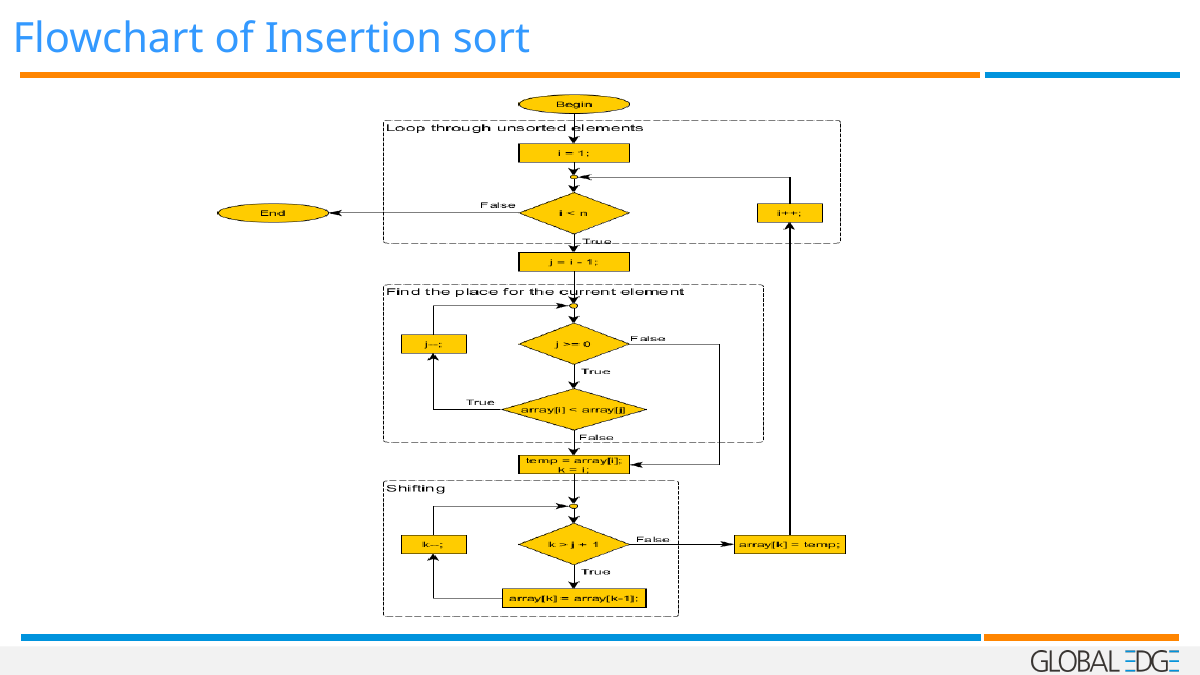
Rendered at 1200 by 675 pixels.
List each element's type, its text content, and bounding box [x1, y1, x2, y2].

picture [200, 85, 863, 626]
picture [1031, 650, 1179, 672]
title Flowchart of Insertion sort [12, 9, 1088, 63]
